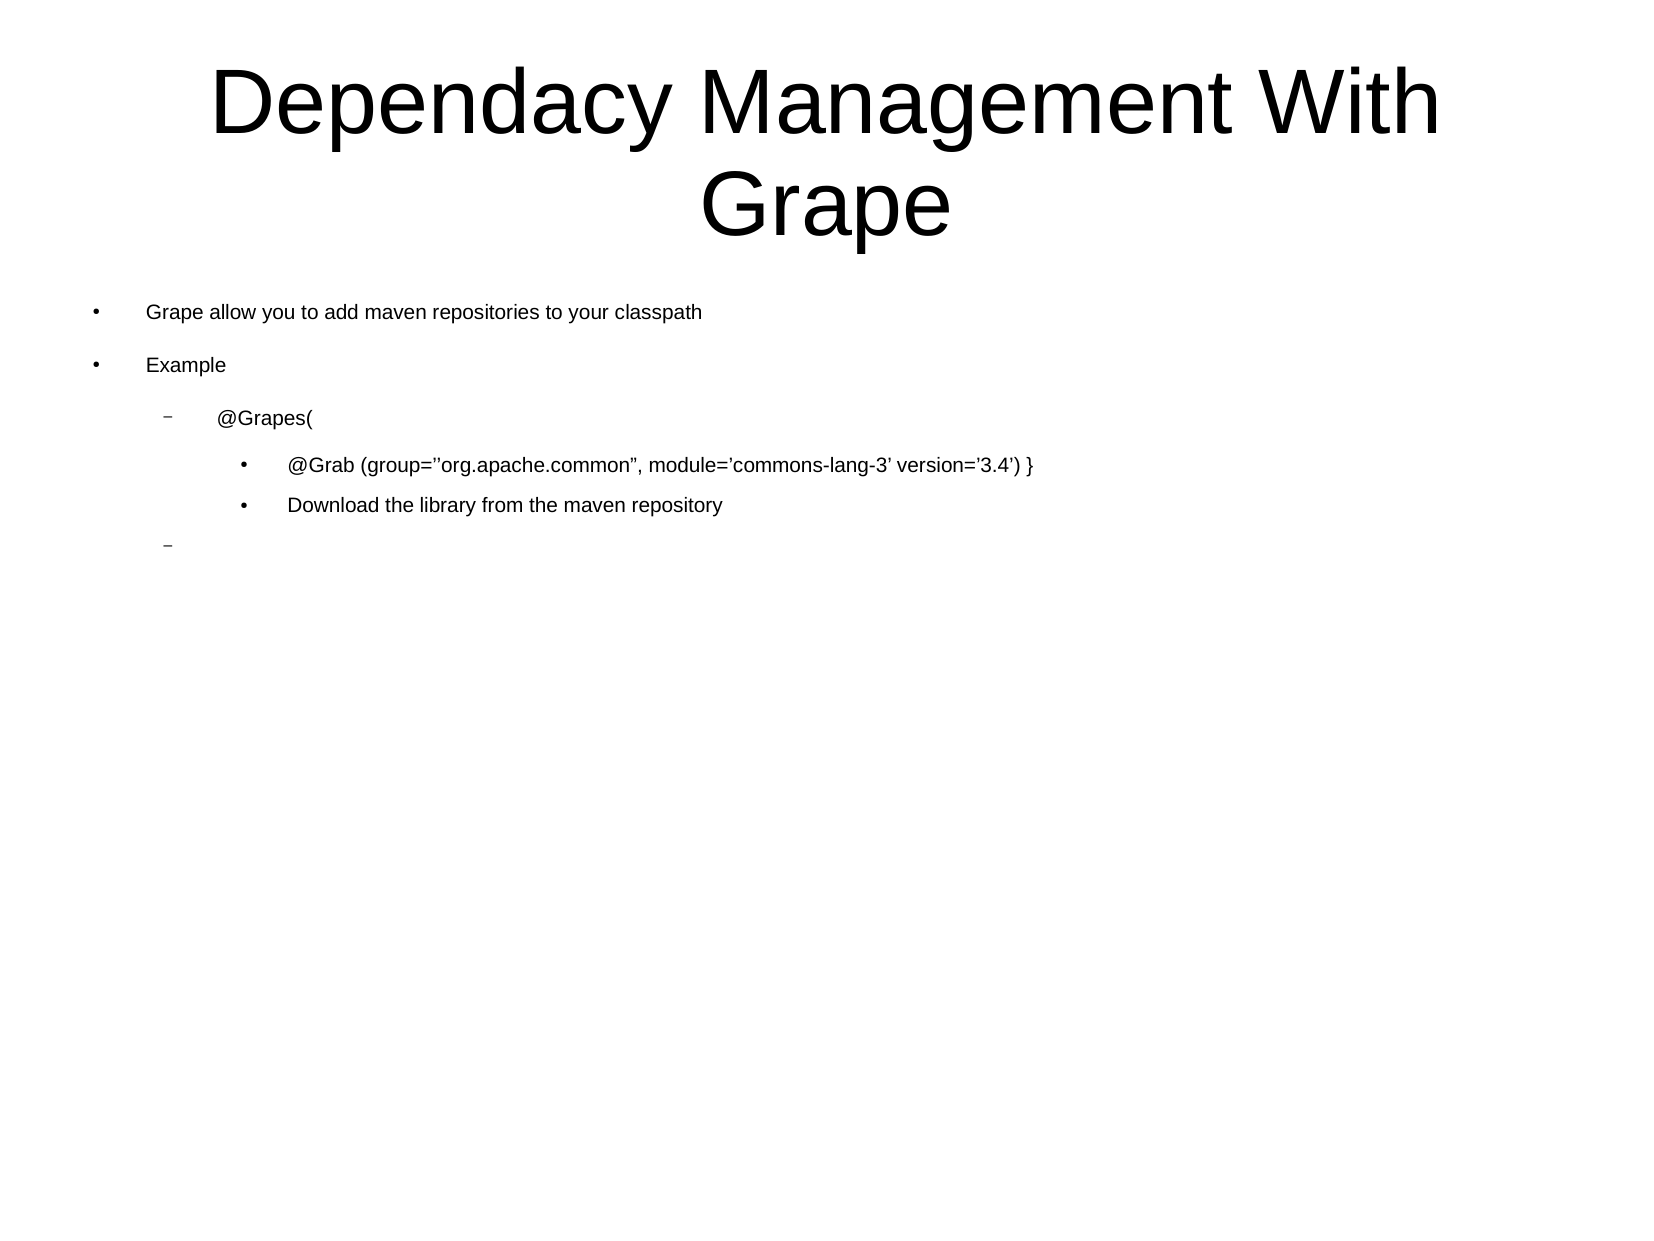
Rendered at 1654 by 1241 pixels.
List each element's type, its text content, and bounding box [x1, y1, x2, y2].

title Dependacy Management With Grape [82, 49, 1571, 257]
list Grape allow you to add maven repositories to your classpath Example @Grapes( @Grab (group=’’org.apache.common”, module=’commons-lang-3’ version=’3.4’) } Download the library from the maven repository [75, 300, 1564, 1021]
